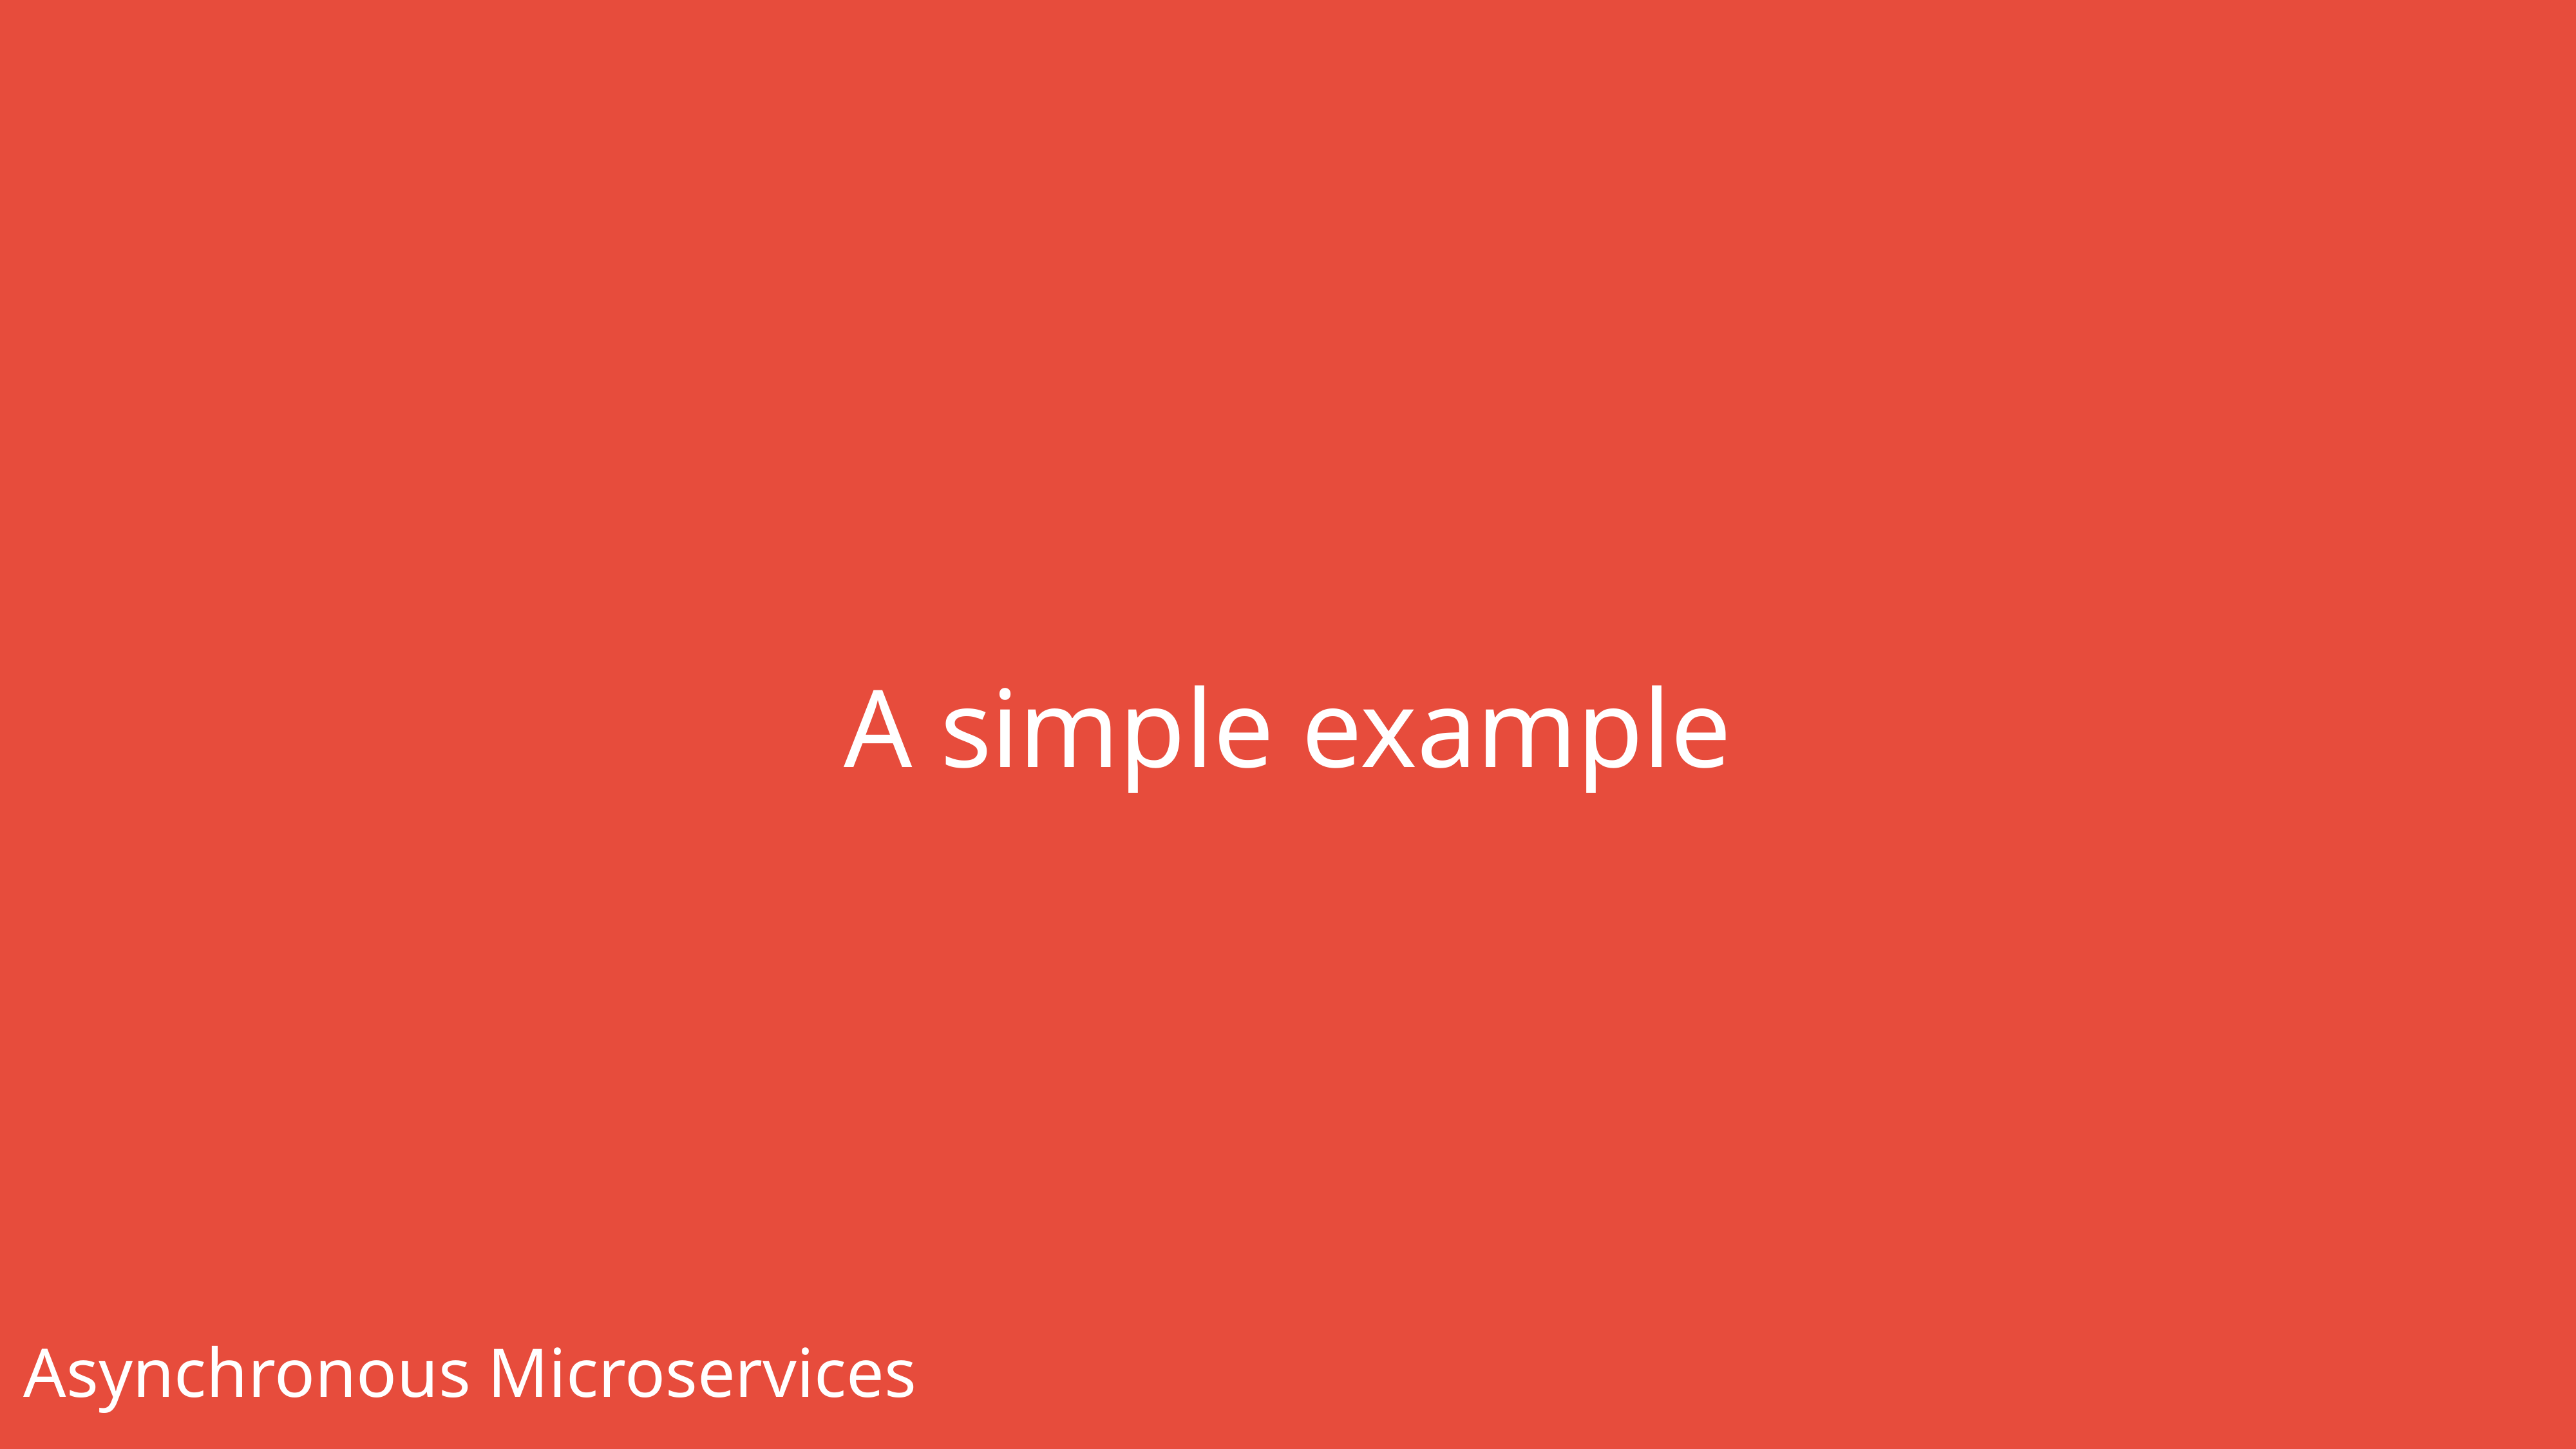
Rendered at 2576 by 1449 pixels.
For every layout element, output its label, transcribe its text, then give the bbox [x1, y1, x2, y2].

text_box A simple example [838, 654, 1738, 795]
text_box Asynchronous Microservices [18, 1325, 923, 1417]
